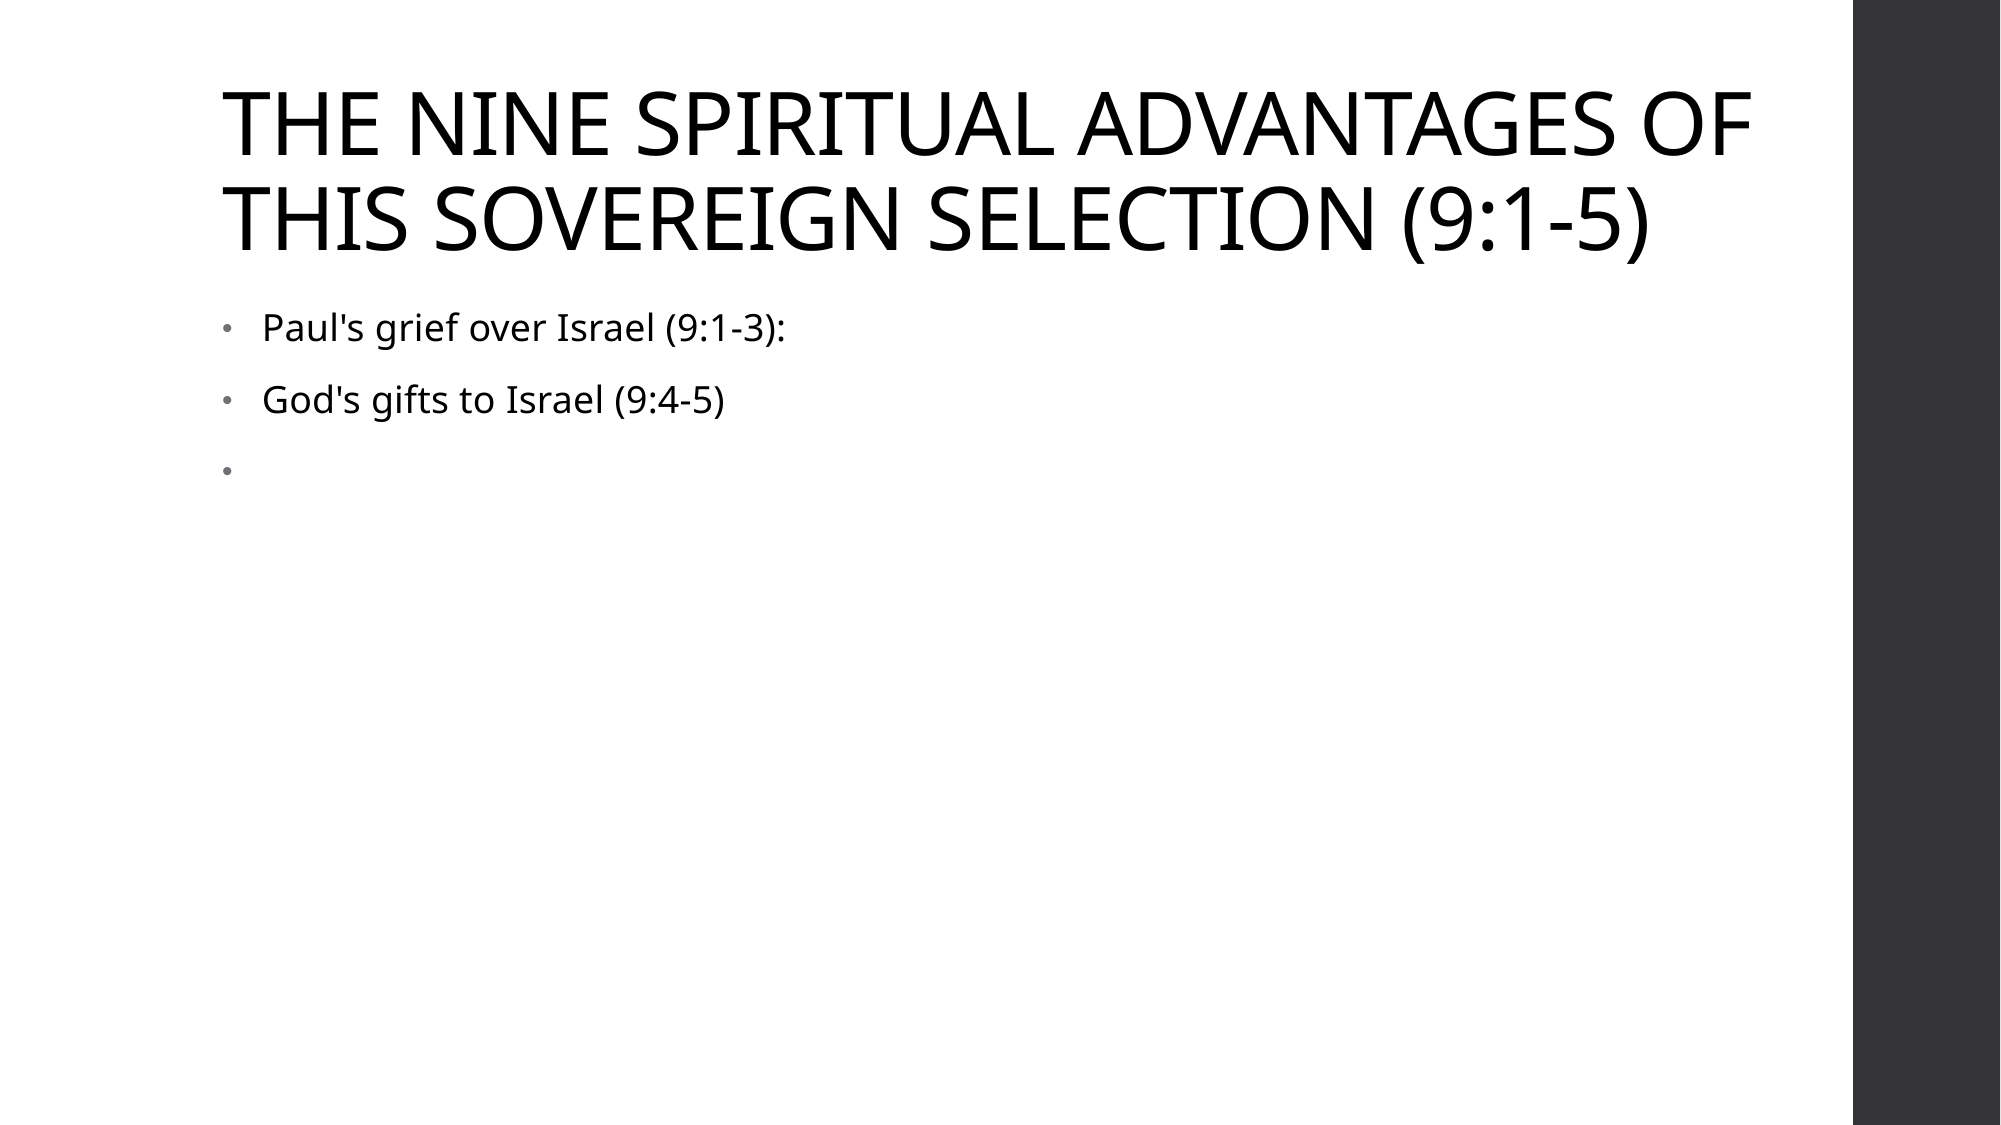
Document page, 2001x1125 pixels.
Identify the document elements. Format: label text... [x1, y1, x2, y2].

title THE NINE SPIRITUAL ADVANTAGES OF THIS SOVEREIGN SELECTION (9:1-5) [206, 60, 1797, 278]
list Paul's grief over Israel (9:1-3): God's gifts to Israel (9:4-5) [206, 299, 1617, 1014]
